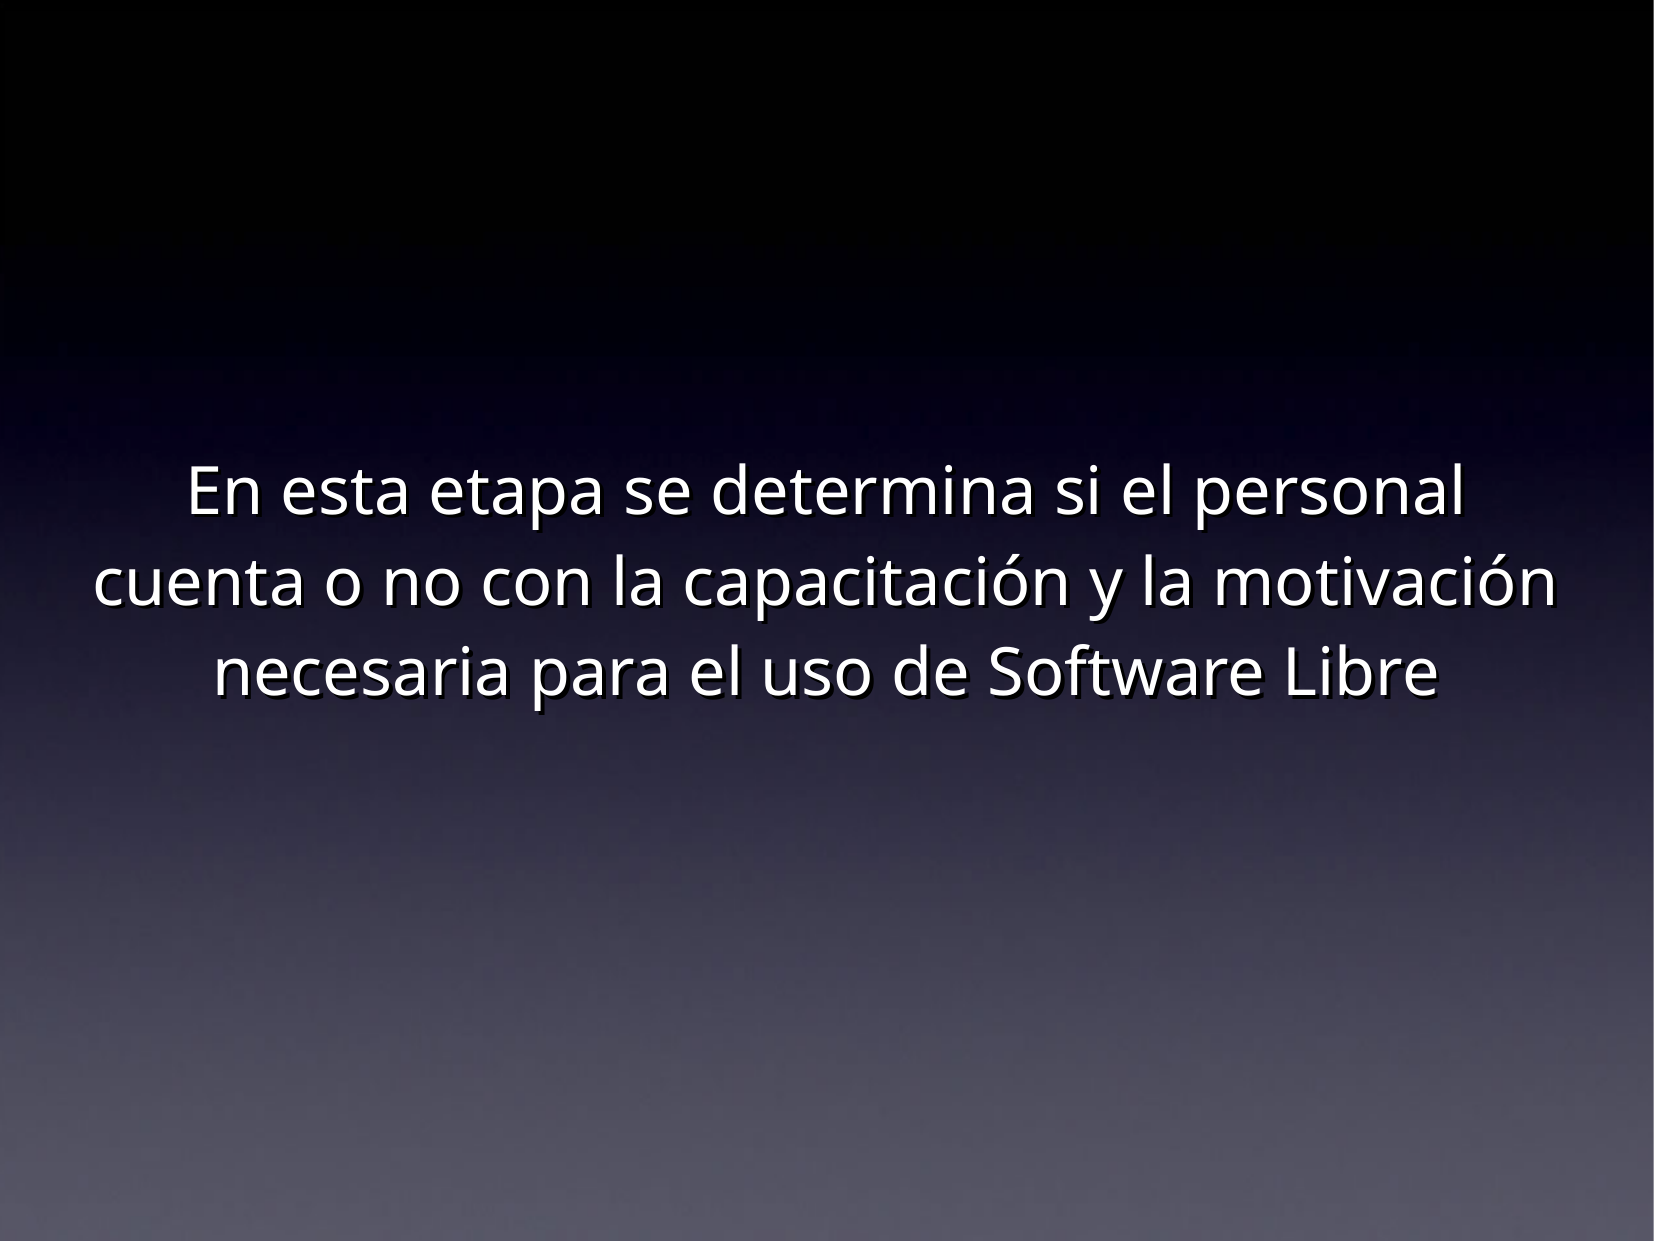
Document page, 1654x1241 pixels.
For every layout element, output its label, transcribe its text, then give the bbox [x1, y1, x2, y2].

picture [0, 0, 1654, 1241]
subtitle En esta etapa se determina si el personal cuenta o no con la capacitación y la motivación necesaria para el uso de Software Libre [82, 49, 1571, 1109]
